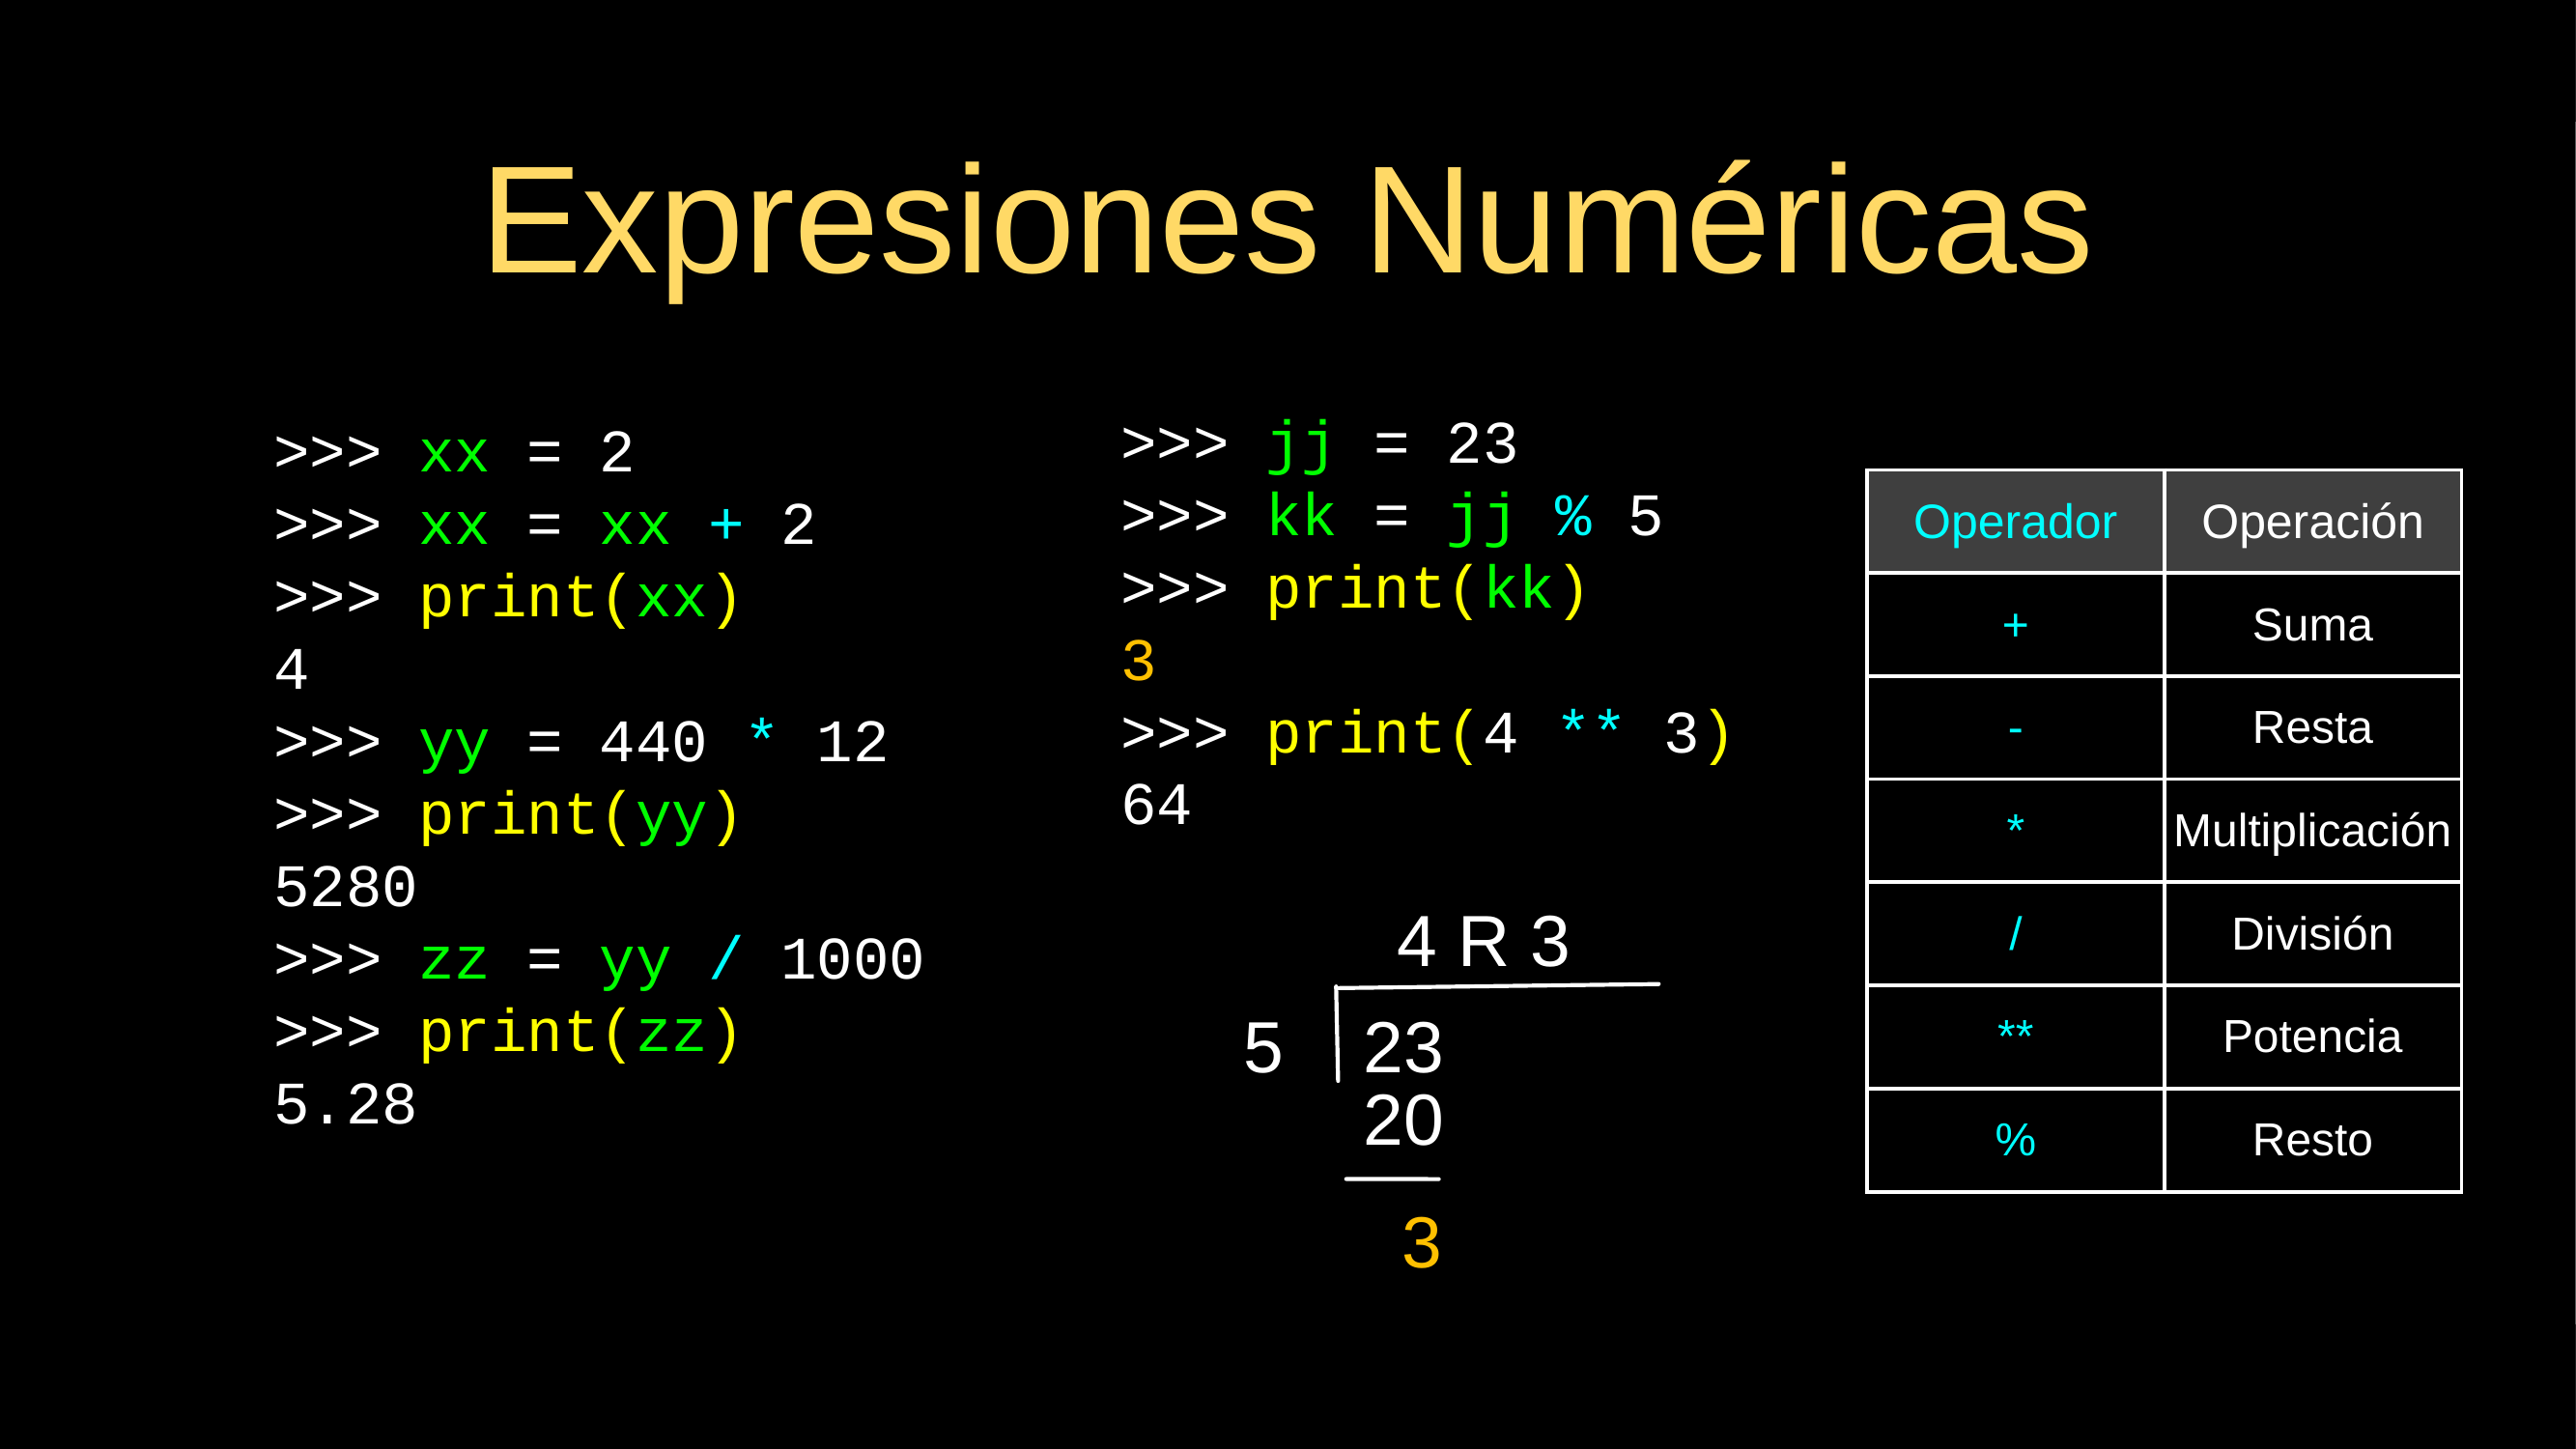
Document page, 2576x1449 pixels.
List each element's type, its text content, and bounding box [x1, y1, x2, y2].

text_box 20 [1358, 1066, 1449, 1166]
table_cell Resta [2166, 678, 2460, 778]
text_box 5 [1236, 994, 1291, 1094]
table_cell Potencia [2166, 987, 2460, 1087]
text_box 3 [1394, 1189, 1449, 1289]
table_cell ** [1869, 987, 2163, 1087]
text_box 4 R 3 [1397, 888, 1571, 987]
table_cell - [1869, 678, 2163, 778]
table_cell / [1869, 884, 2163, 983]
text_box >>> xx = 2 >>> xx = xx + 2 >>> print(xx) 4 >>> yy = 440 * 12 >>> print(yy) 5280 >>> zz = yy / 1000 >>> print(zz) 5.28 [273, 353, 981, 1195]
table_header Operación [2166, 471, 2460, 571]
title Expresiones Numéricas [128, 124, 2448, 300]
table_cell Resto [2166, 1091, 2460, 1190]
text_box 23 [1358, 994, 1449, 1066]
table_cell * [1869, 781, 2163, 880]
table_header Operador [1869, 471, 2163, 571]
table_cell Suma [2166, 575, 2460, 674]
table_cell División [2166, 884, 2460, 983]
text_box >>> jj = 23 >>> kk = jj % 5 >>> print(kk) 3 >>> print(4 ** 3) 64 [1120, 364, 1759, 876]
table_cell + [1869, 575, 2163, 674]
table_cell Multiplicación [2166, 781, 2460, 880]
table_cell % [1869, 1091, 2163, 1190]
